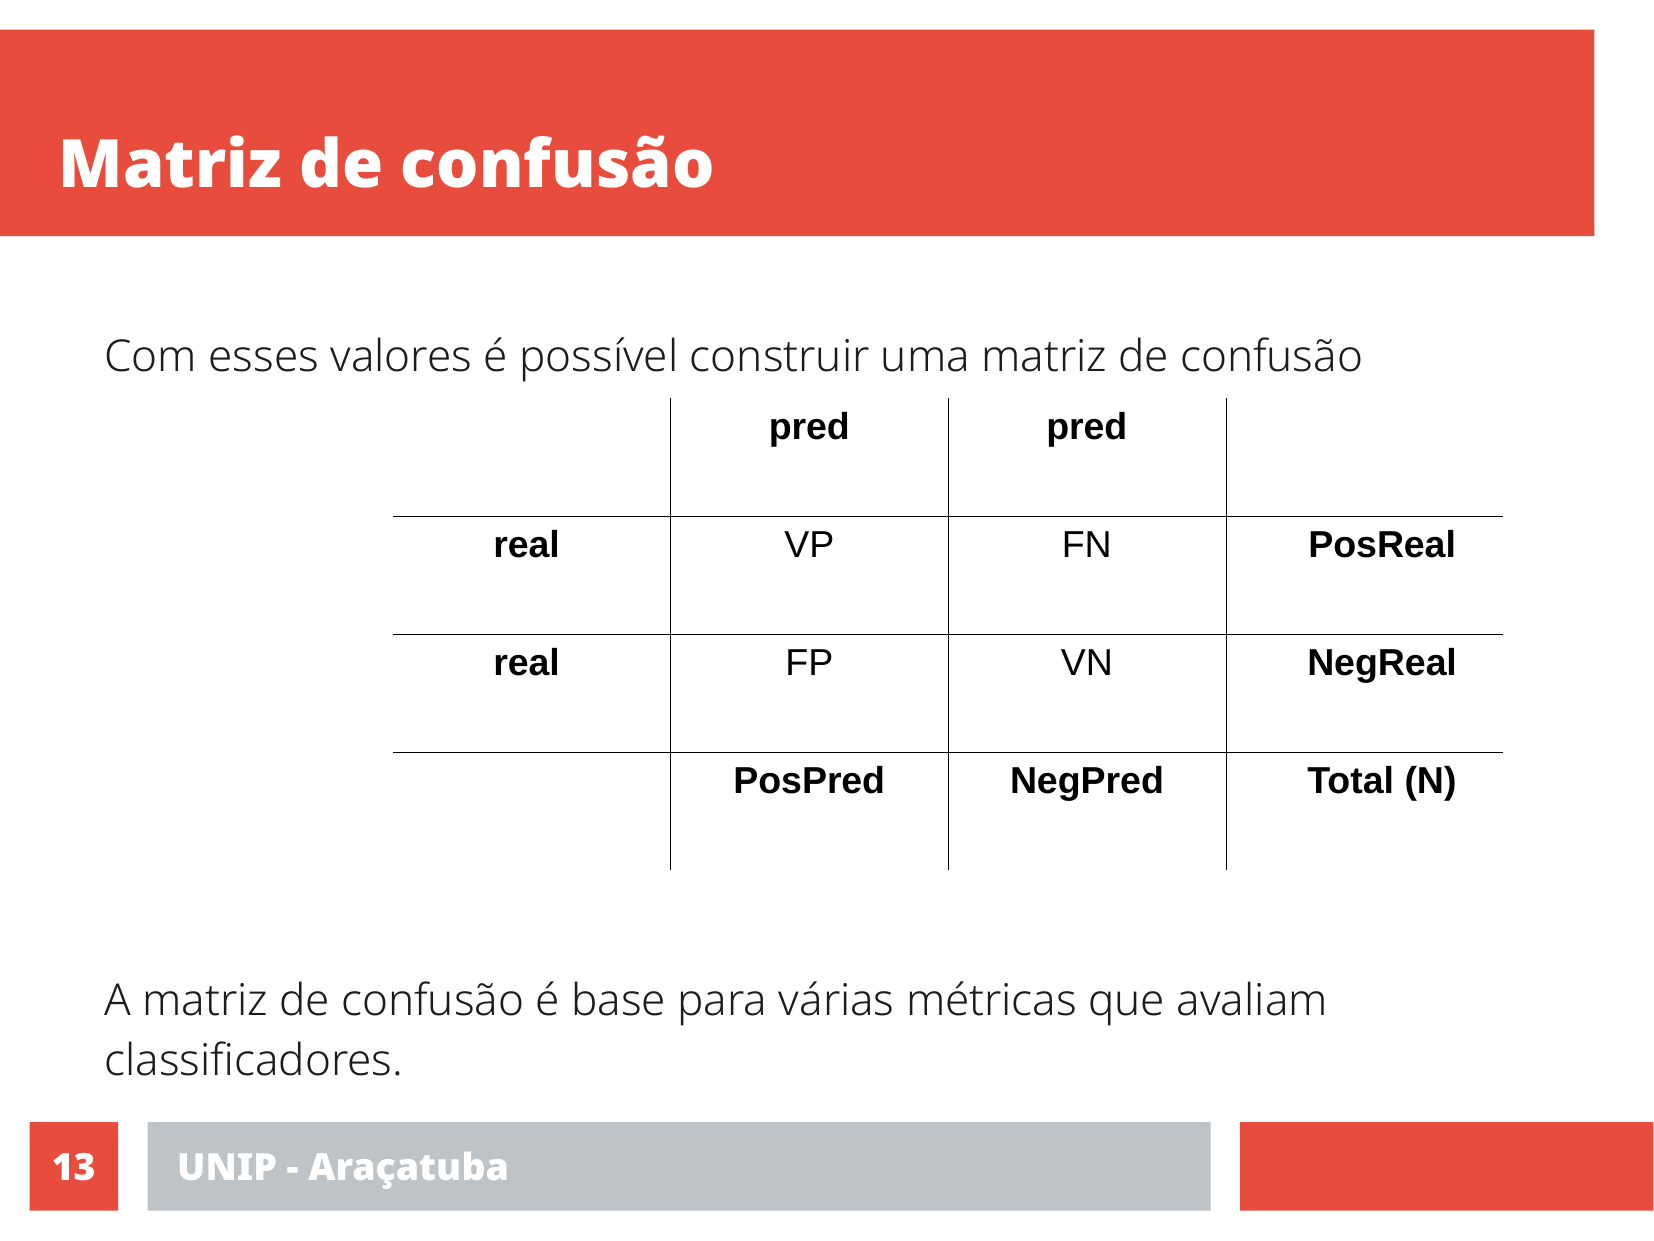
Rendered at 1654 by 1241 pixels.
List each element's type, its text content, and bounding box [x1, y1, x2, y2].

table_cell real [393, 517, 670, 634]
table_cell VN [949, 635, 1226, 752]
table_cell PosPred [671, 753, 948, 870]
table_cell NegReal [1227, 635, 1503, 752]
table_header pred [671, 398, 948, 516]
table_cell FN [949, 517, 1226, 634]
table_cell [393, 753, 670, 870]
table_cell VP [671, 517, 948, 634]
table_cell Total (N) [1227, 753, 1503, 870]
table_cell real [393, 635, 670, 752]
table_header pred [949, 398, 1226, 516]
table_header [1227, 398, 1503, 516]
list Com esses valores é possível construir uma matriz de confusão A matriz de confusão é base para várias métricas que avaliam classificadores. [59, 324, 1565, 1093]
table_cell NegPred [949, 753, 1226, 870]
table_cell FP [671, 635, 948, 752]
table_header [393, 398, 670, 516]
title Matriz de confusão [59, 59, 1595, 207]
table_cell PosReal [1227, 517, 1503, 634]
